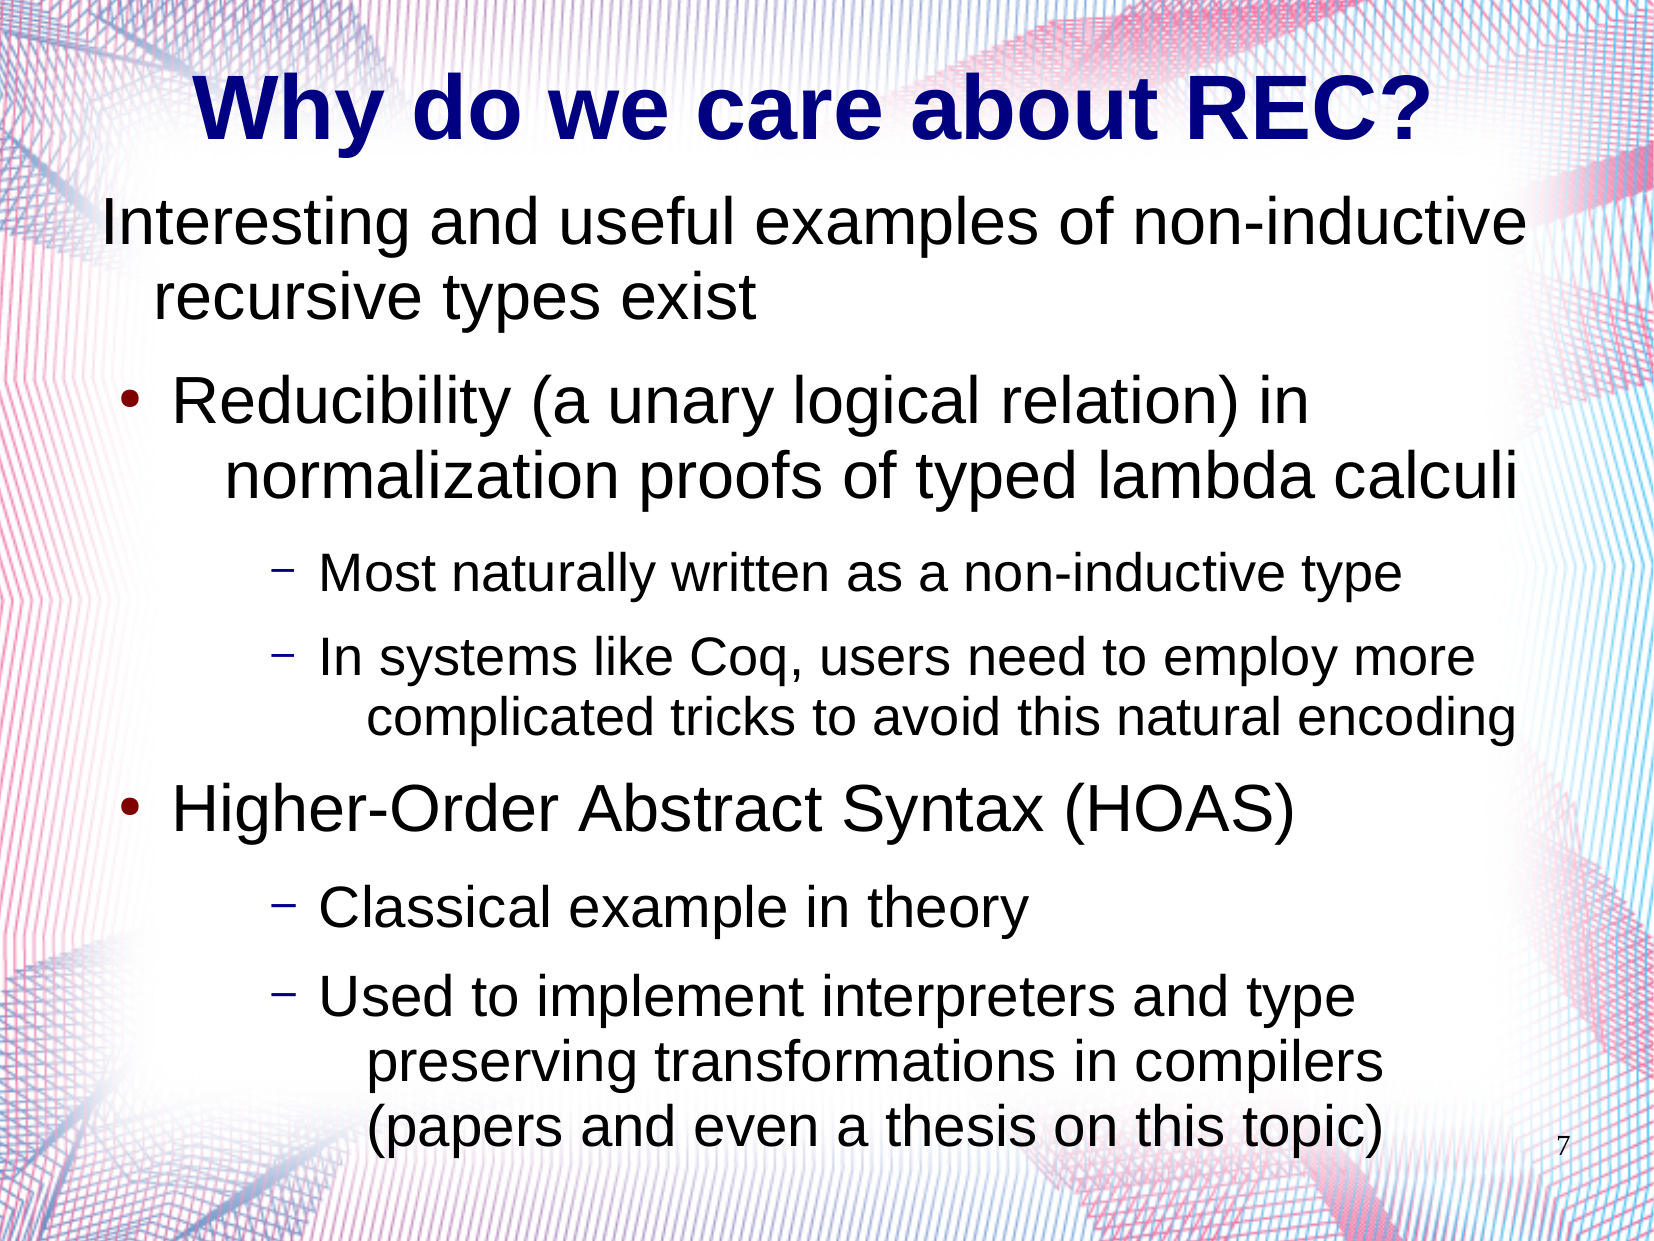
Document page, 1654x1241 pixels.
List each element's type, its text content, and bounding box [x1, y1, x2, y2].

list Interesting and useful examples of non-inductive recursive types exist Reducibility (a unary logical relation) in normalization proofs of typed lambda calculi Most naturally written as a non-inductive type In systems like Coq, users need to employ more complicated tricks to avoid this natural encoding Higher-Order Abstract Syntax (HOAS) Classical example in theory Used to implement interpreters and type preserving transformations in compilers (papers and even a thesis on this topic) [82, 183, 1571, 1159]
picture [0, 0, 1654, 1241]
title Why do we care about REC? [82, 49, 1571, 166]
